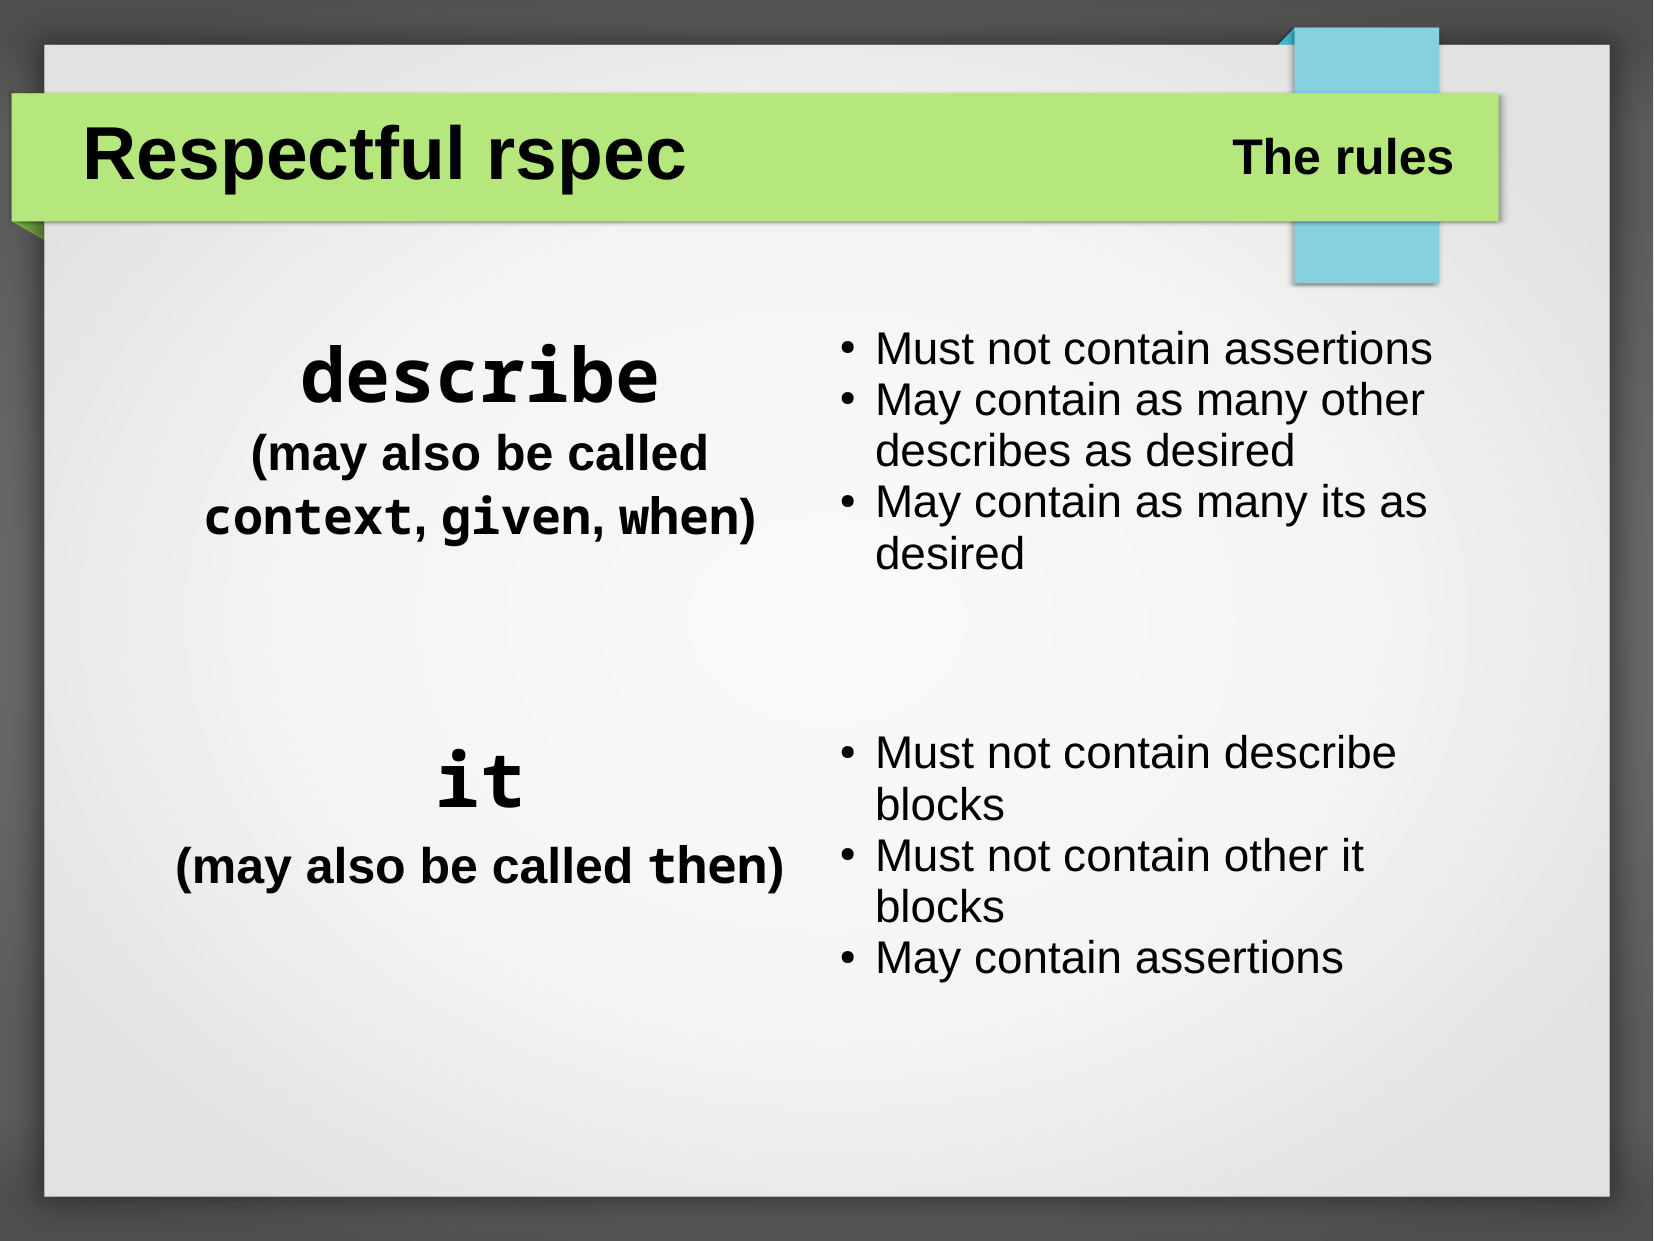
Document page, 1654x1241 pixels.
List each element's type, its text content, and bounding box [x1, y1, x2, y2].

table_header describe (may also be called context, given, when) [135, 315, 825, 720]
title The rules [869, 97, 1455, 216]
table_cell Must not contain describe blocks Must not contain other it blocks May contain assertions [825, 720, 1515, 1125]
picture [0, 0, 1654, 1241]
table_cell it (may also be called then) [135, 720, 825, 1125]
table_header Must not contain assertions May contain as many other describes as desired May contain as many its as desired [825, 315, 1515, 720]
title Respectful rspec [82, 94, 705, 213]
